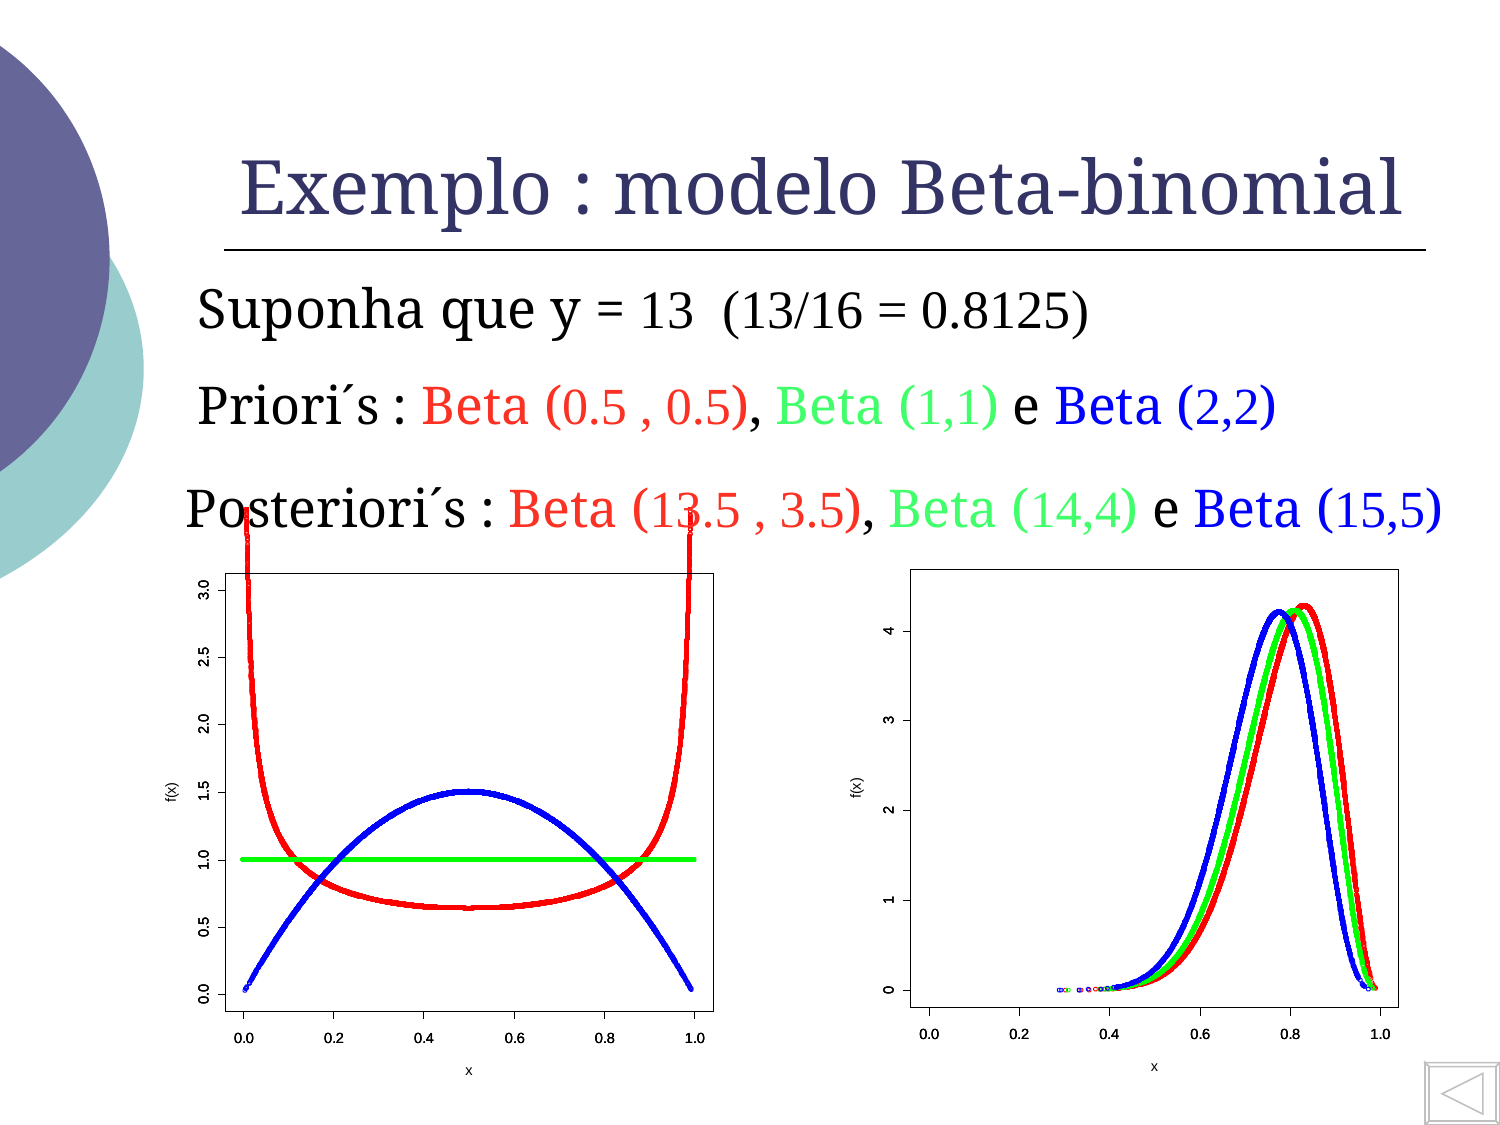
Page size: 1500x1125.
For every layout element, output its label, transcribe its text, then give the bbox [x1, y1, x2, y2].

text_box Suponha que y = 13 (13/16 = 0.8125) Priori´s : Beta (0.5 , 0.5), Beta (1,1) e Beta (2,2) [183, 267, 1500, 443]
text_box Posteriori´s : Beta (13.5 , 3.5), Beta (14,4) e Beta (15,5) [171, 467, 1500, 546]
picture [844, 546, 1433, 1091]
title Exemplo : modelo Beta-binomial [224, 49, 1425, 237]
picture [159, 507, 775, 1094]
